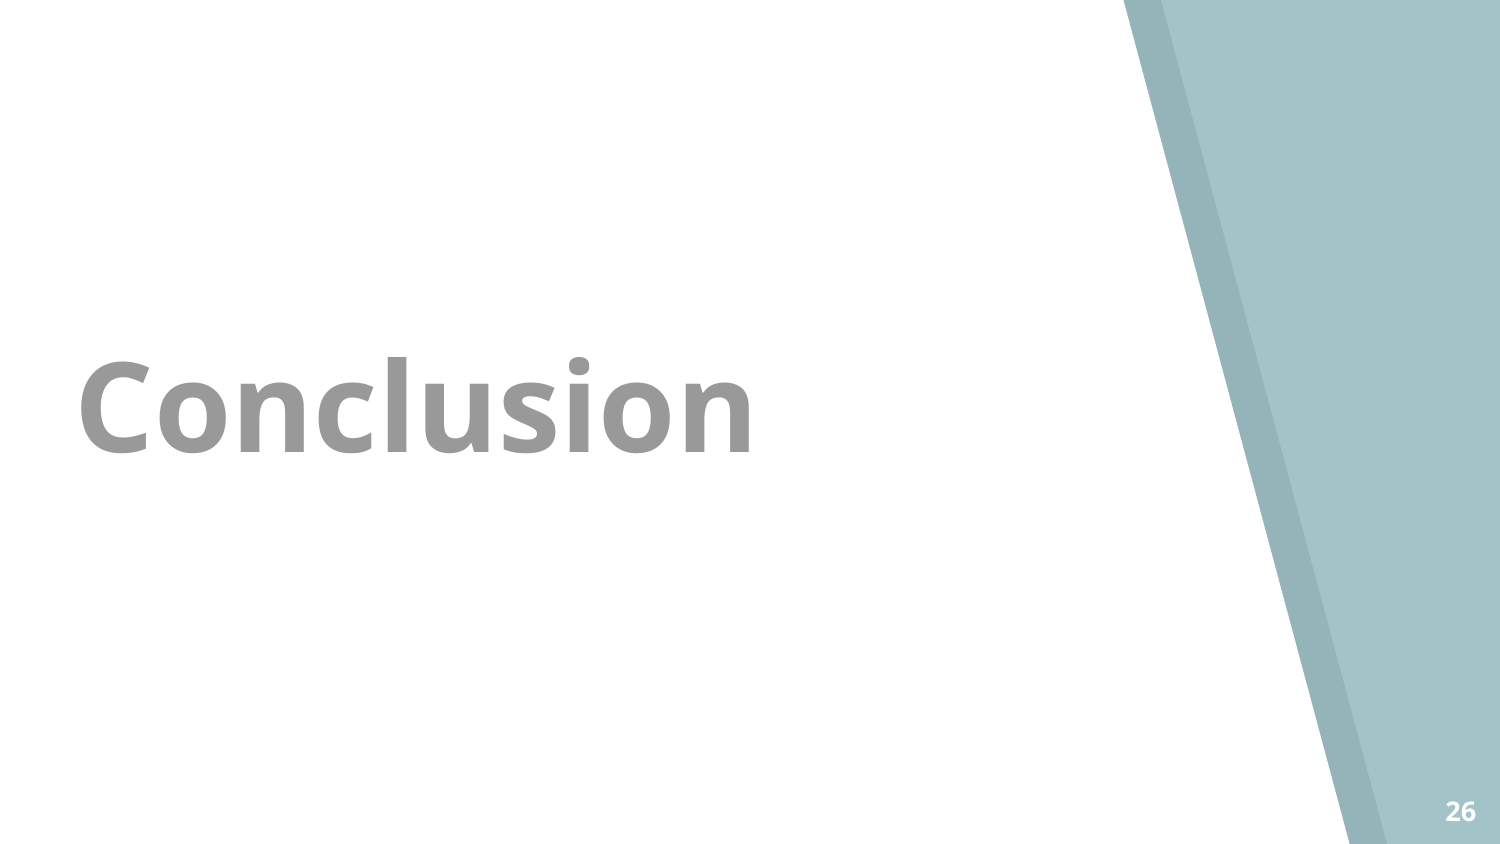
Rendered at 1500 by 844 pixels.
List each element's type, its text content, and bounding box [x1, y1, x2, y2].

title Conclusion [59, 323, 1168, 493]
